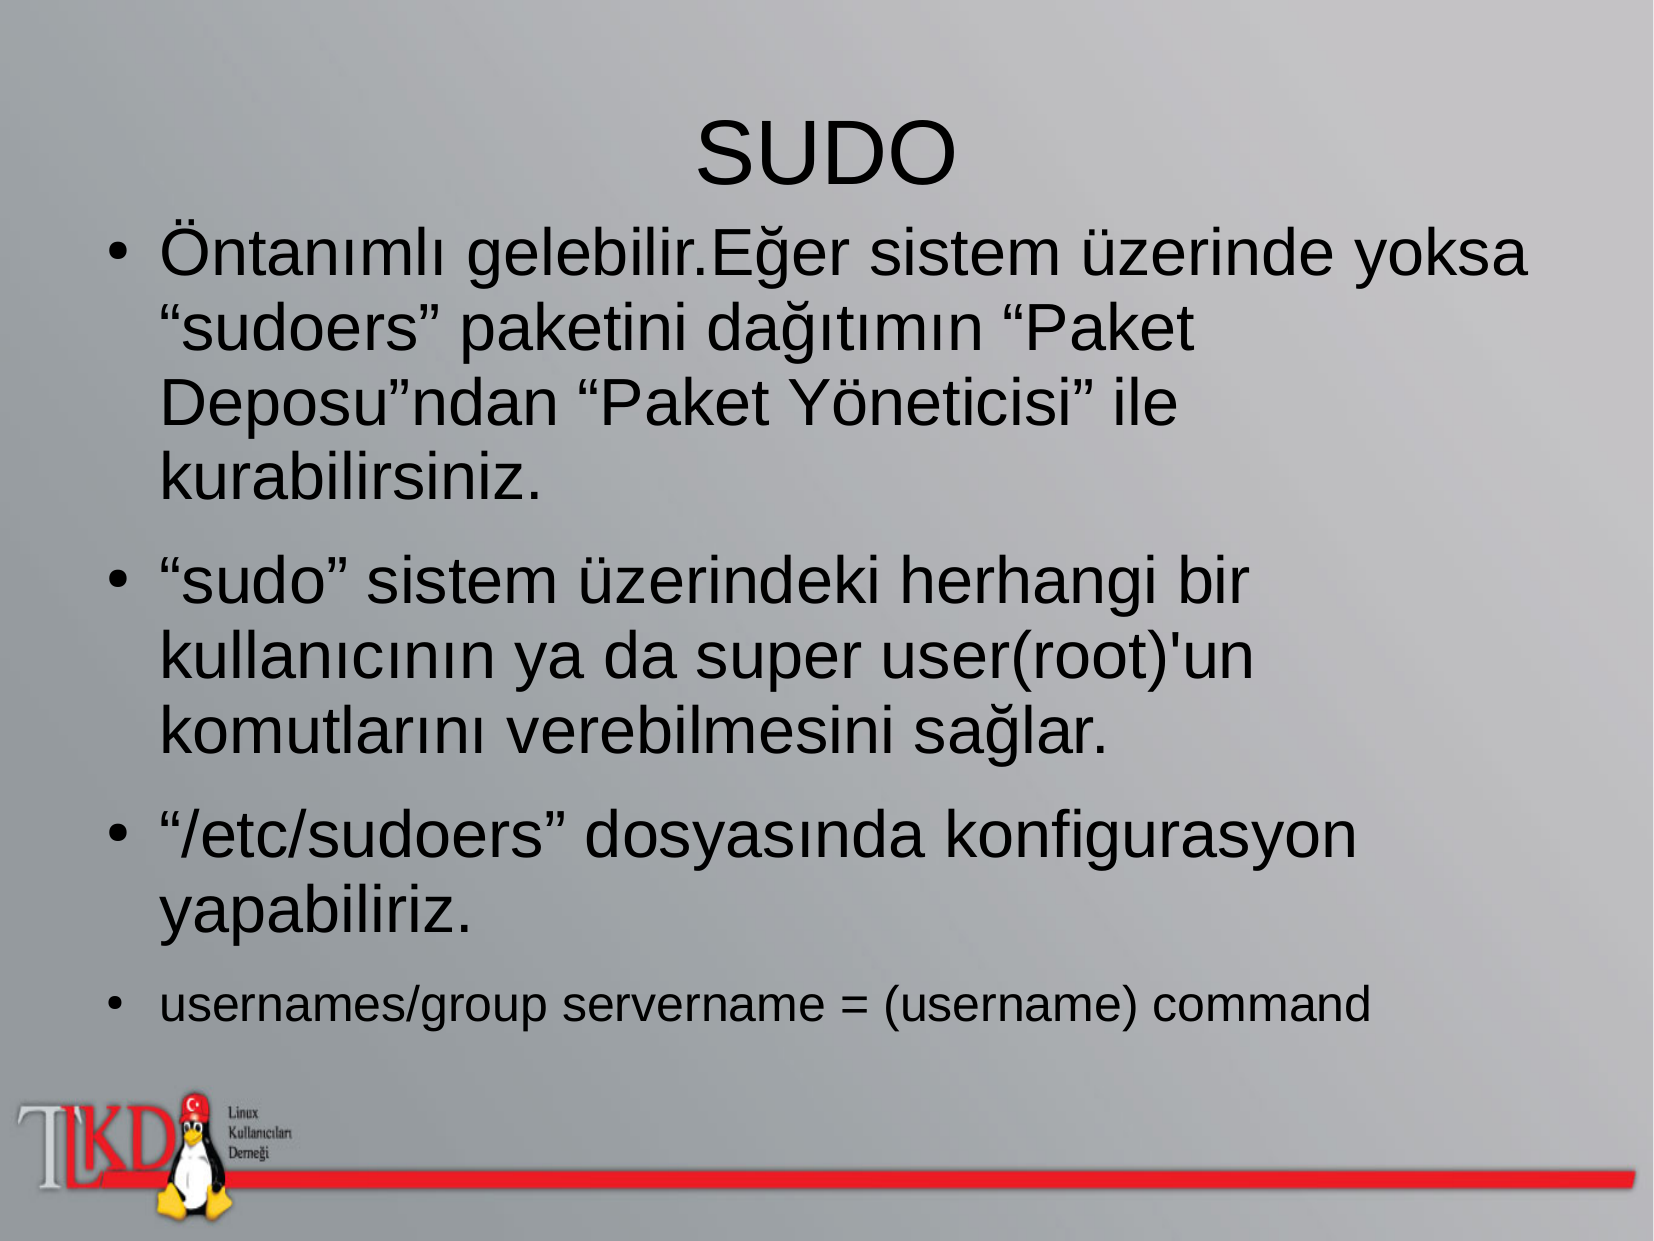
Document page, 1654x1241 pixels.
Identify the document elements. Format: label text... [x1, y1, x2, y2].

title SUDO [82, 49, 1571, 257]
list Öntanımlı gelebilir.Eğer sistem üzerinde yoksa “sudoers” paketini dağıtımın “Paket Deposu”ndan “Paket Yöneticisi” ile kurabilirsiniz. “sudo” sistem üzerindeki herhangi bir kullanıcının ya da super user(root)'un komutlarını verebilmesini sağlar. “/etc/sudoers” dosyasında konfigurasyon yapabiliriz. usernames/group servername = (username) command [88, 214, 1577, 1034]
picture [0, 0, 1654, 1241]
